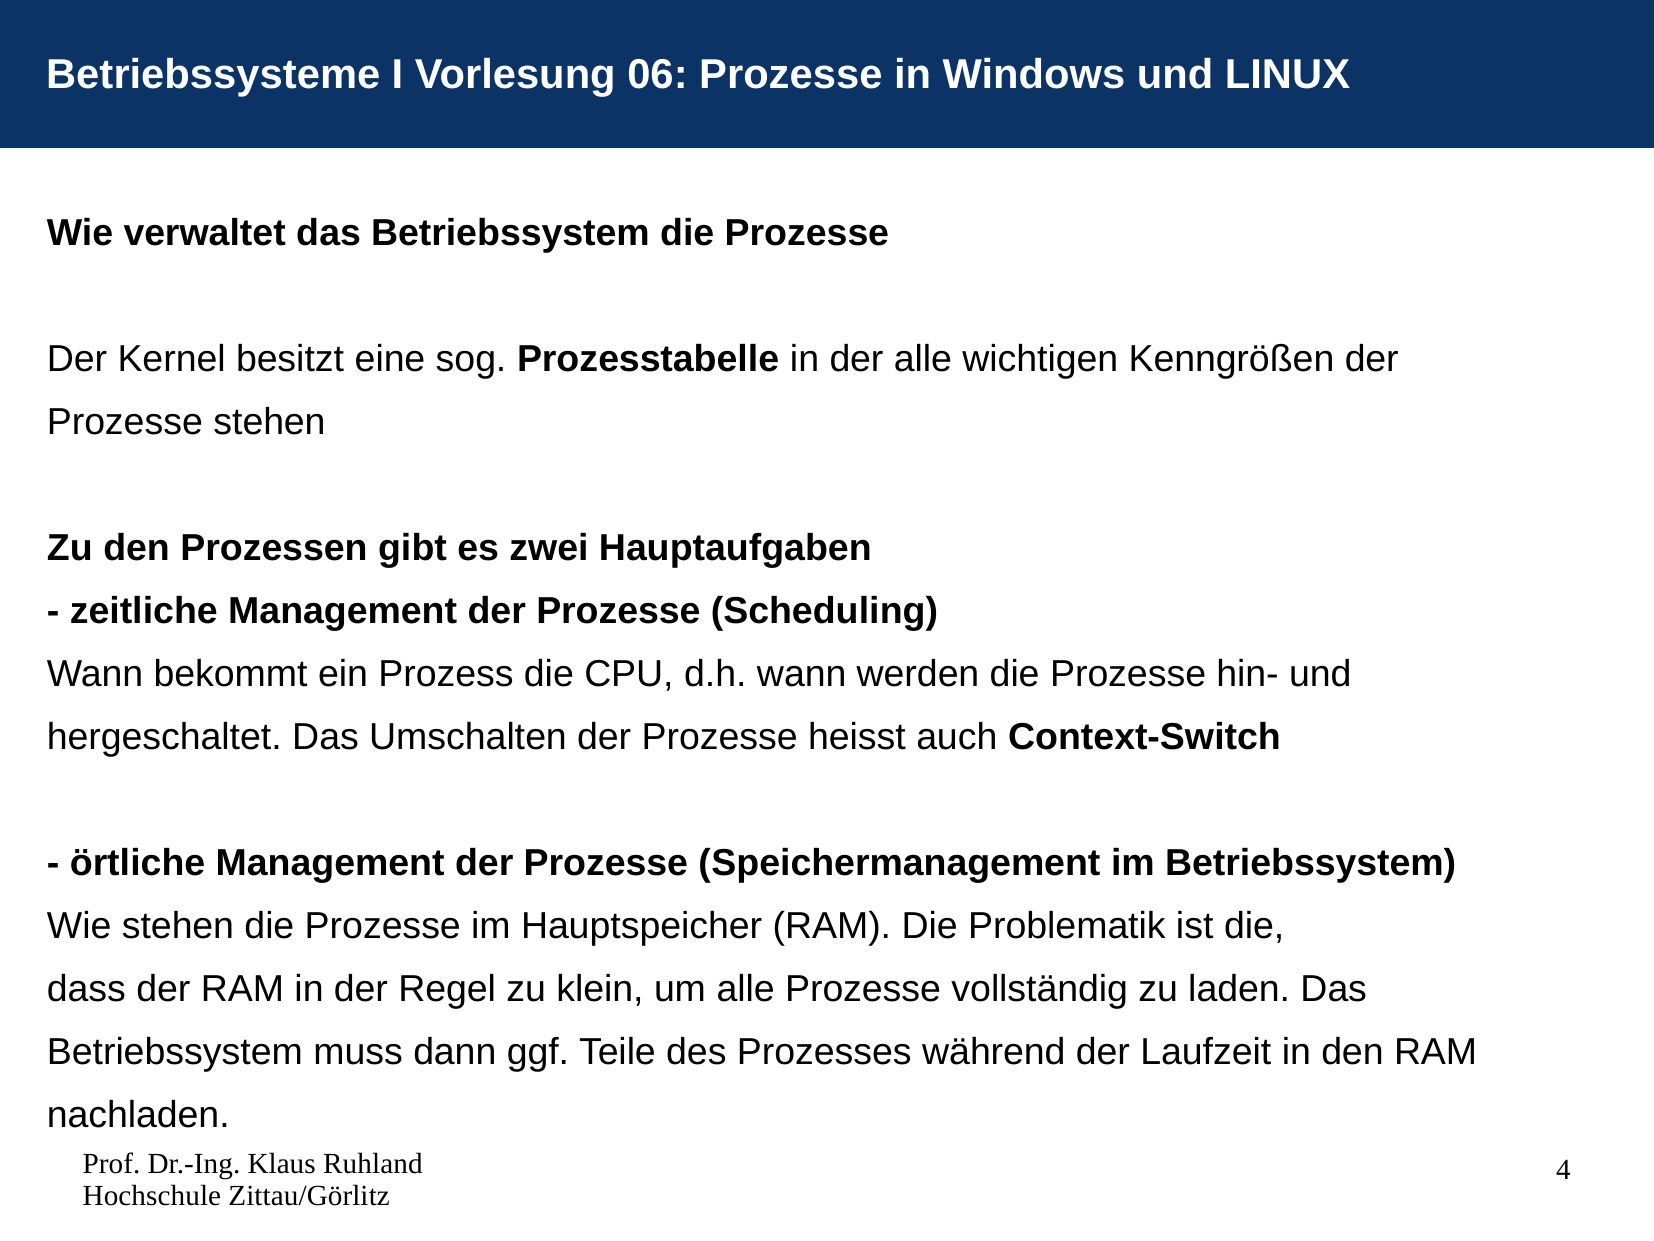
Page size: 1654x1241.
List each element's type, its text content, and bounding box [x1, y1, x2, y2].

text_box Wie verwaltet das Betriebssystem die Prozesse Der Kernel besitzt eine sog. Prozesstabelle in der alle wichtigen Kenngrößen der Prozesse stehen Zu den Prozessen gibt es zwei Hauptaufgaben - zeitliche Management der Prozesse (Scheduling) Wann bekommt ein Prozess die CPU, d.h. wann werden die Prozesse hin- und hergeschaltet. Das Umschalten der Prozesse heisst auch Context-Switch - örtliche Management der Prozesse (Speichermanagement im Betriebssystem) Wie stehen die Prozesse im Hauptspeicher (RAM). Die Problematik ist die, dass der RAM in der Regel zu klein, um alle Prozesse vollständig zu laden. Das Betriebssystem muss dann ggf. Teile des Prozesses während der Laufzeit in den RAM nachladen. [32, 183, 1568, 1206]
